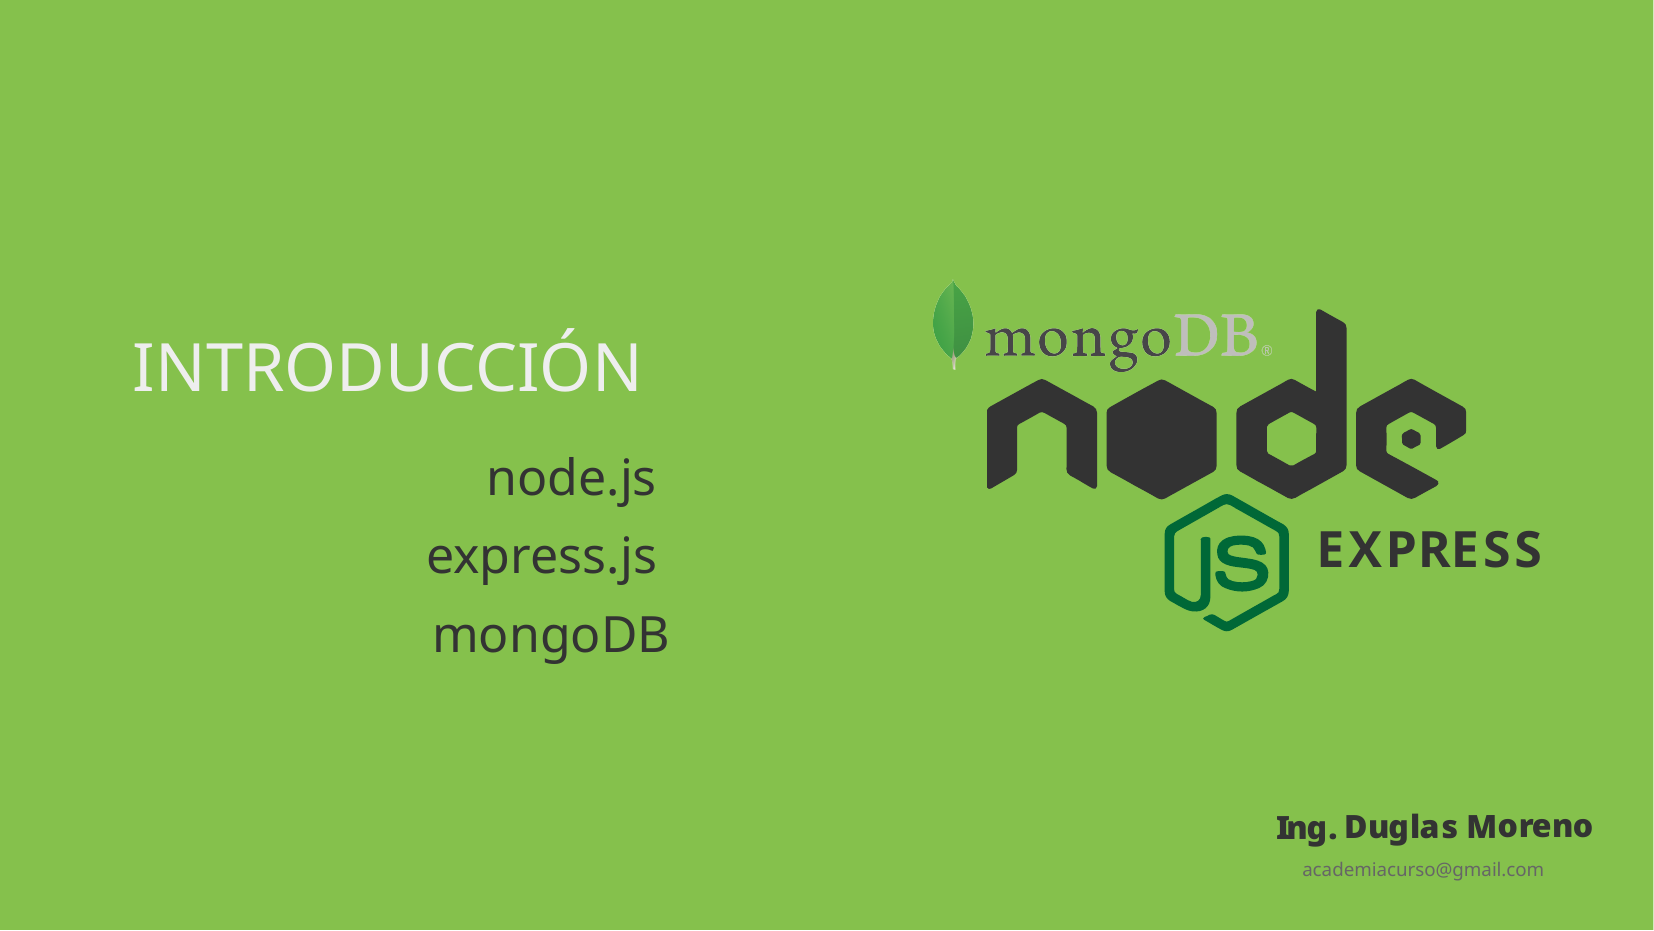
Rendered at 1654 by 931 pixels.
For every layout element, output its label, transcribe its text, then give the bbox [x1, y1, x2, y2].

text_box academiacurso@gmail.com [1287, 849, 1592, 897]
text_box node.js express.js mongoDB [283, 448, 686, 597]
picture [1275, 791, 1595, 850]
text_box INTRODUCCIÓN [118, 312, 697, 448]
picture [933, 279, 1548, 632]
